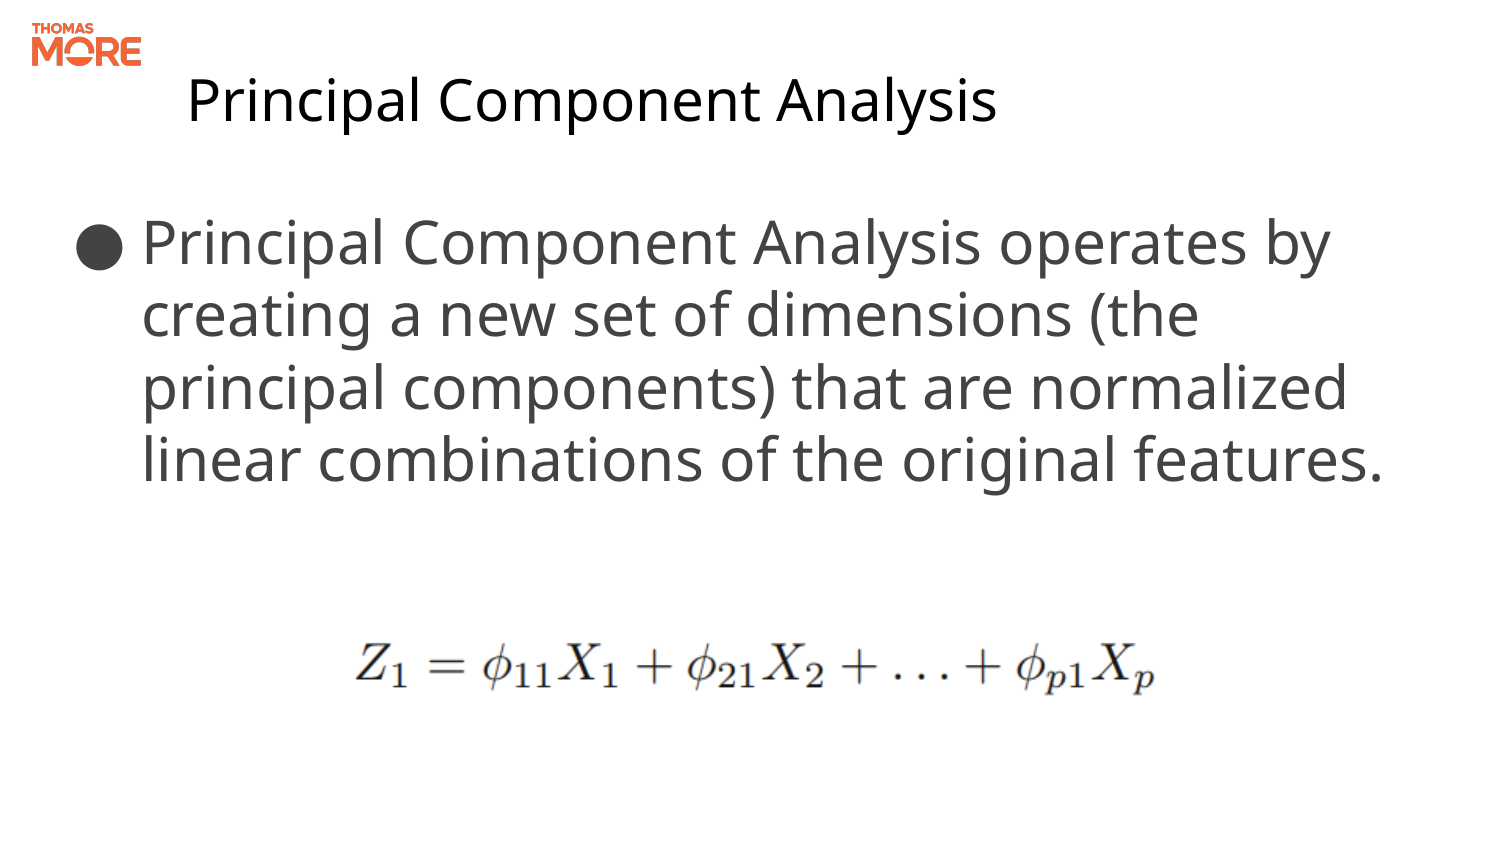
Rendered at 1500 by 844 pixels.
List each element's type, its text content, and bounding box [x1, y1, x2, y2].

title Principal Component Analysis [171, 48, 1449, 143]
list Principal Component Analysis operates by creating a new set of dimensions (the principal components) that are normalized linear combinations of the original features. [51, 189, 1476, 750]
picture [22, 13, 151, 76]
picture [333, 582, 1181, 727]
